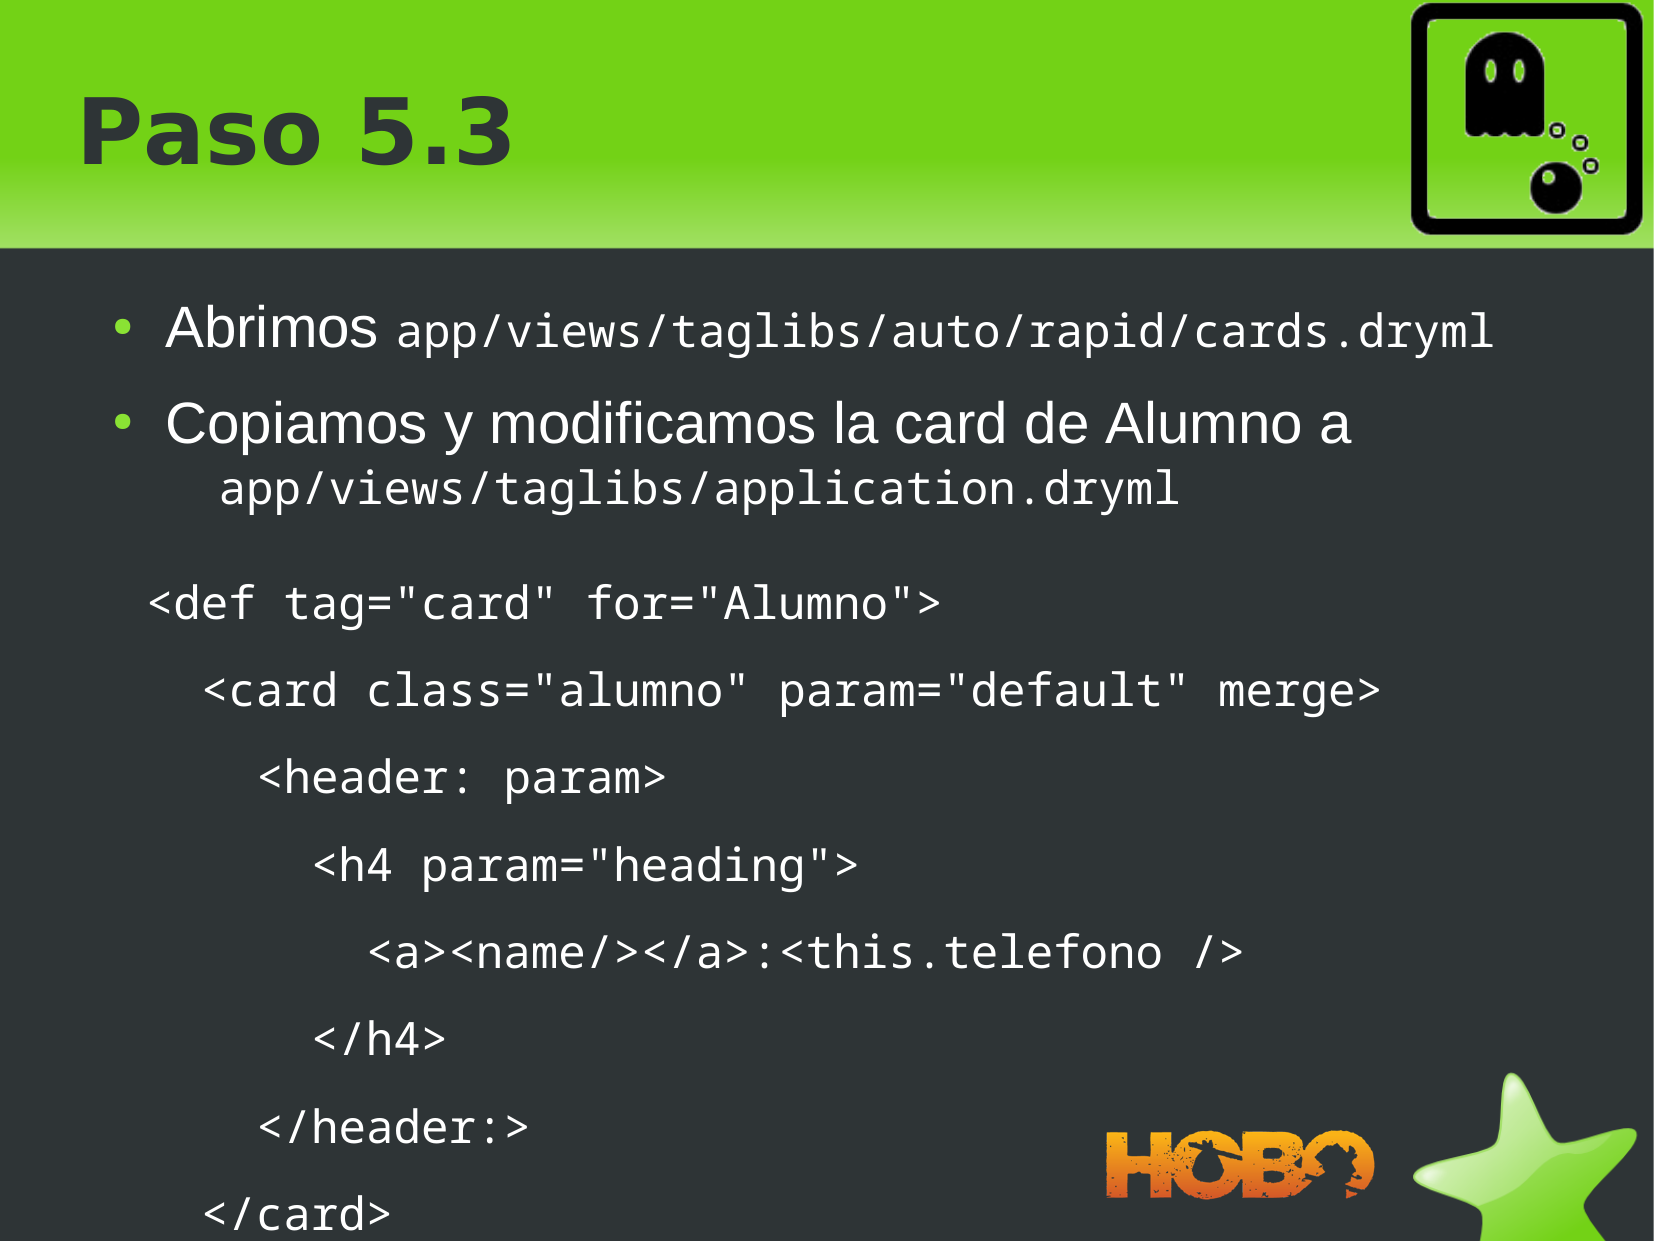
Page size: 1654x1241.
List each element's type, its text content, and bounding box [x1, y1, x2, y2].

title Paso 5.3 [76, 36, 1565, 229]
list Abrimos app/views/taglibs/auto/rapid/cards.dryml Copiamos y modificamos la card de Alumno a app/views/taglibs/application.dryml [76, 295, 1565, 1099]
text_box <def tag="card" for="Alumno"> <card class="alumno" param="default" merge> <header: param> <h4 param="heading"> <a><name/></a>:<this.telefono /> </h4> </header:> </card> </def> [131, 562, 1536, 1188]
picture [0, 0, 1654, 1241]
